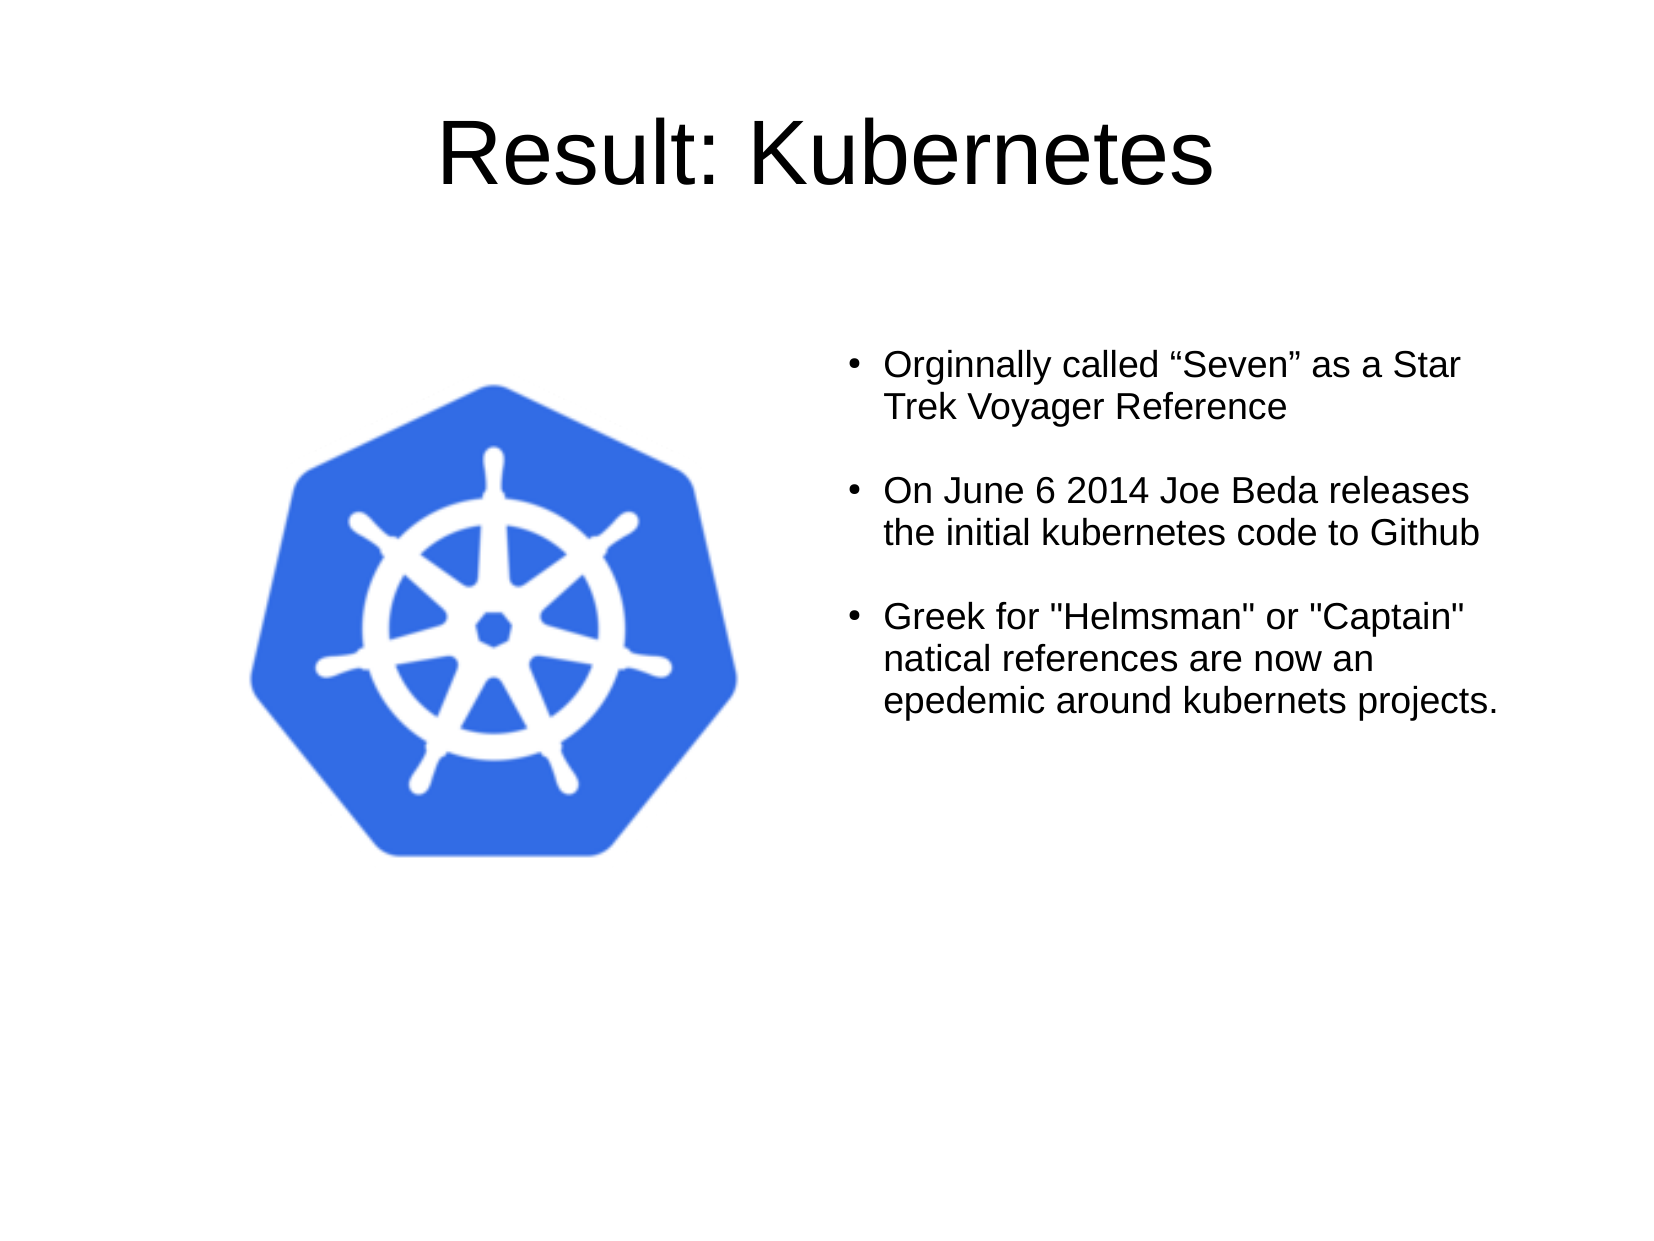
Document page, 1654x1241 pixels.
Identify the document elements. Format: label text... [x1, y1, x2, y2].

title Result: Kubernetes [82, 49, 1571, 257]
picture [238, 373, 751, 871]
text_box Orginnally called “Seven” as a Star Trek Voyager Reference On June 6 2014 Joe Beda releases the initial kubernetes code to Github Greek for "Helmsman" or "Captain" natical references are now an epedemic around kubernets projects. [833, 336, 1546, 729]
